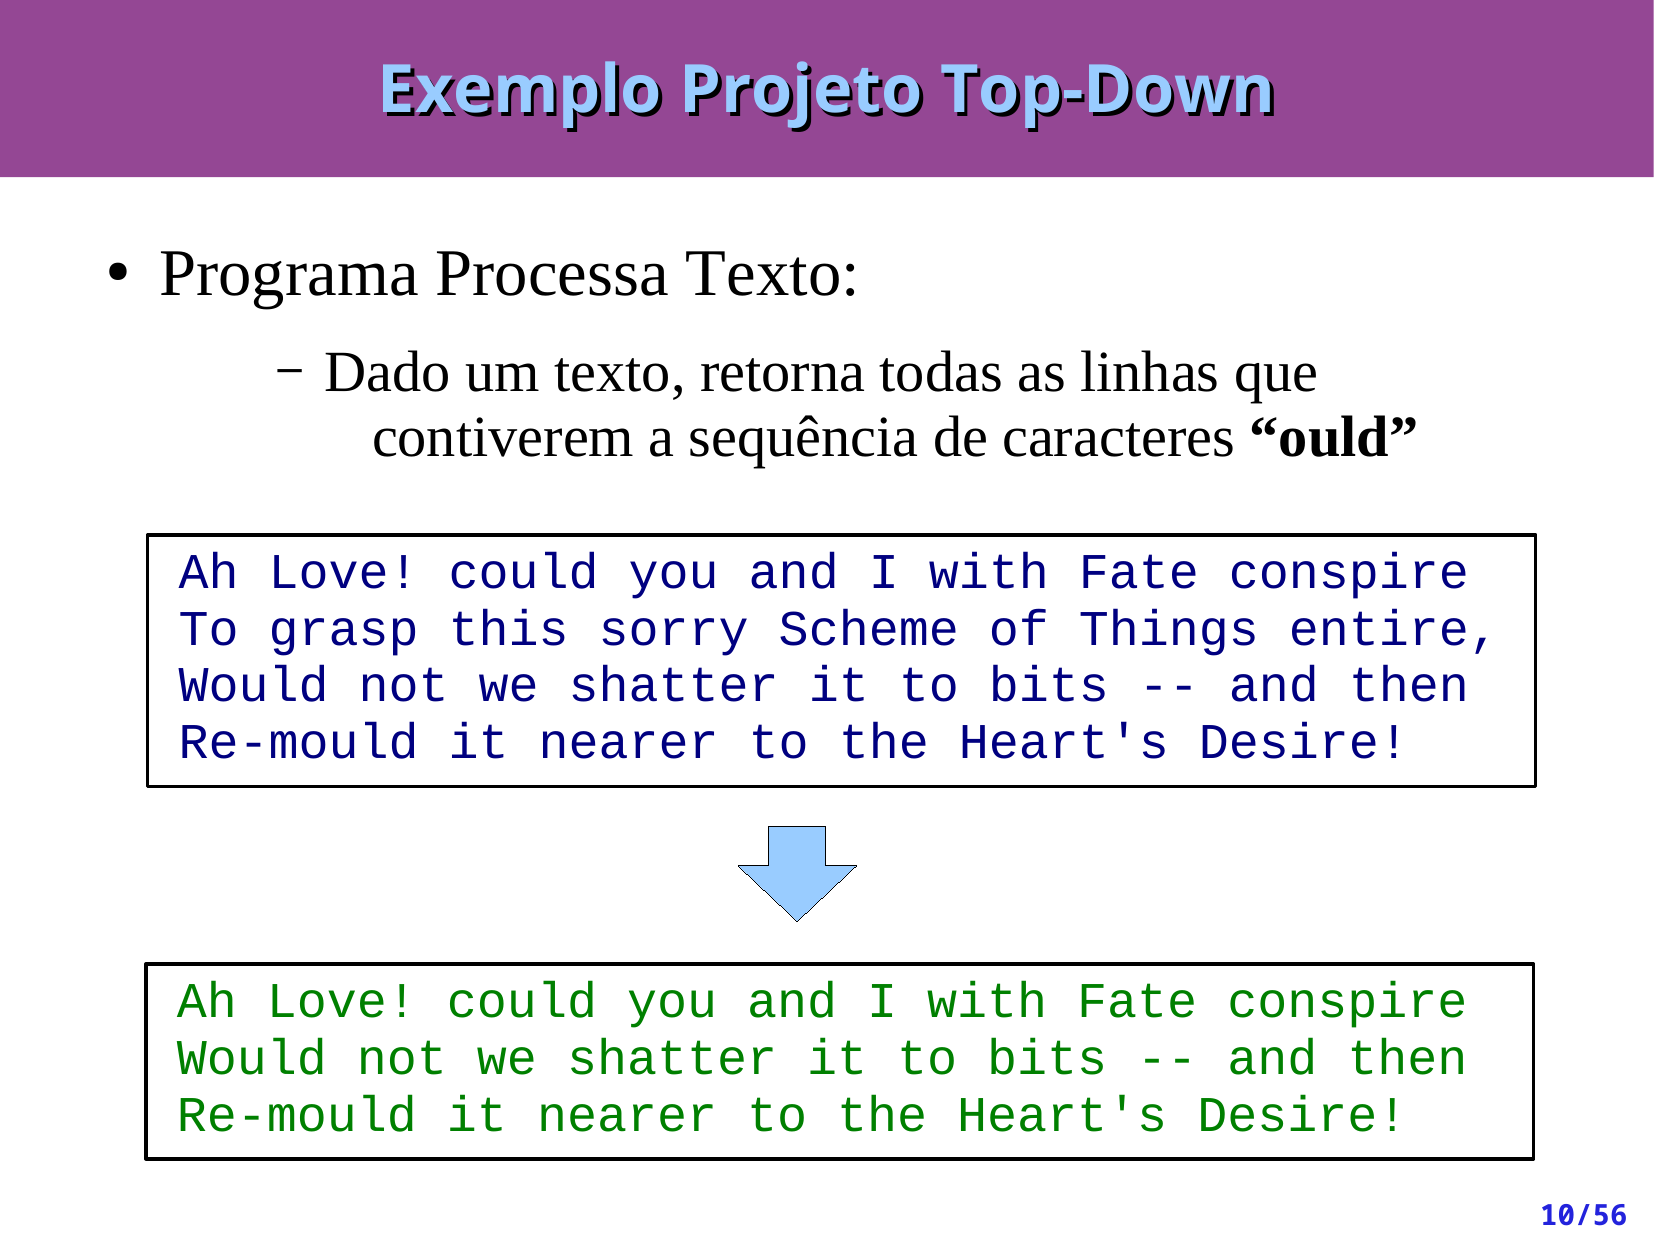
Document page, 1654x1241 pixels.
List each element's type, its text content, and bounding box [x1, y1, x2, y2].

title Exemplo Projeto Top-Down [82, 0, 1571, 176]
list Programa Processa Texto: Dado um texto, retorna todas as linhas que contiverem a sequência de caracteres “ould” [88, 236, 1577, 1055]
text_box [738, 826, 857, 922]
text_box Ah Love! could you and I with Fate conspire Would not we shatter it to bits -- and then Re-mould it nearer to the Heart's Desire! [145, 964, 1534, 1159]
text_box Ah Love! could you and I with Fate conspire To grasp this sorry Scheme of Things entire, Would not we shatter it to bits -- and then Re-mould it nearer to the Heart's Desire! [147, 534, 1536, 787]
